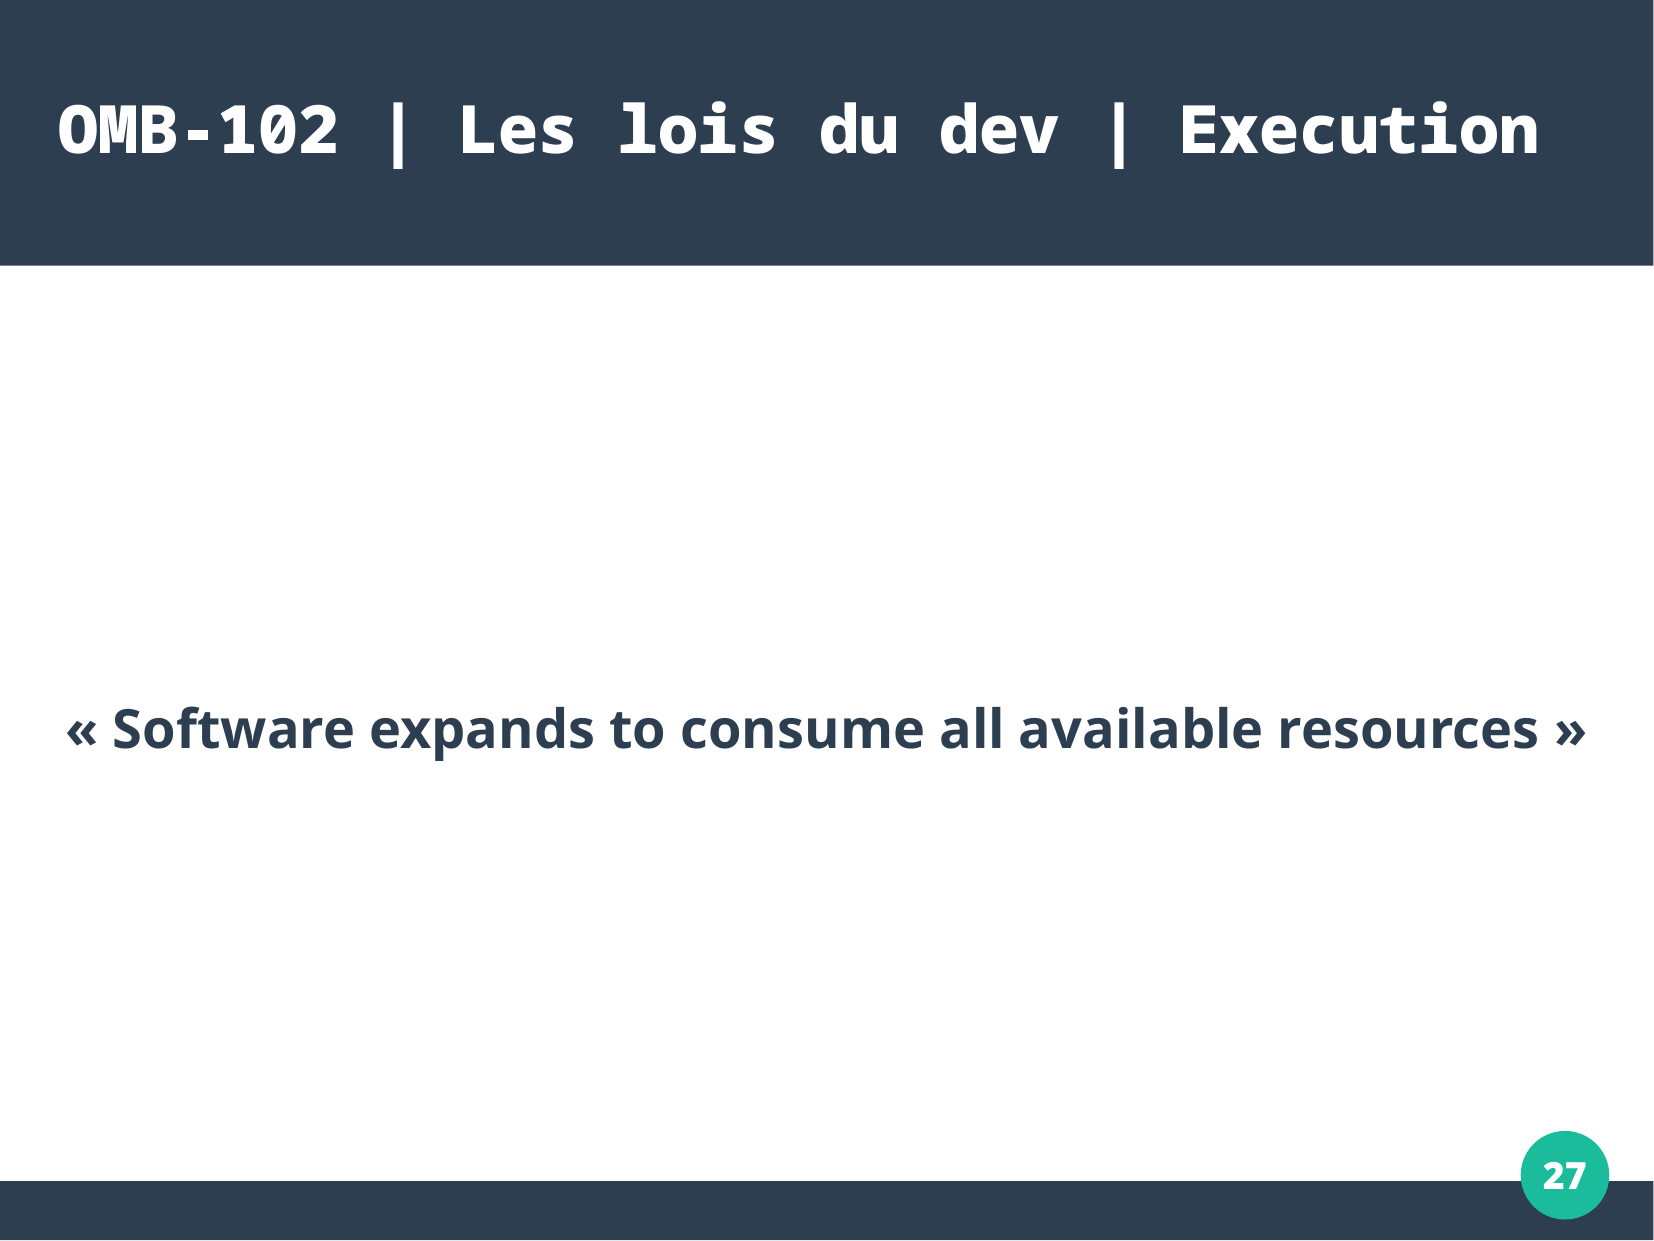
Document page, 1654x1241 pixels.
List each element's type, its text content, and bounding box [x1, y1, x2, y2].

title OMB-102 | Les lois du dev | Execution [59, 49, 1595, 207]
list « Software expands to consume all available resources » [0, 270, 1654, 1186]
